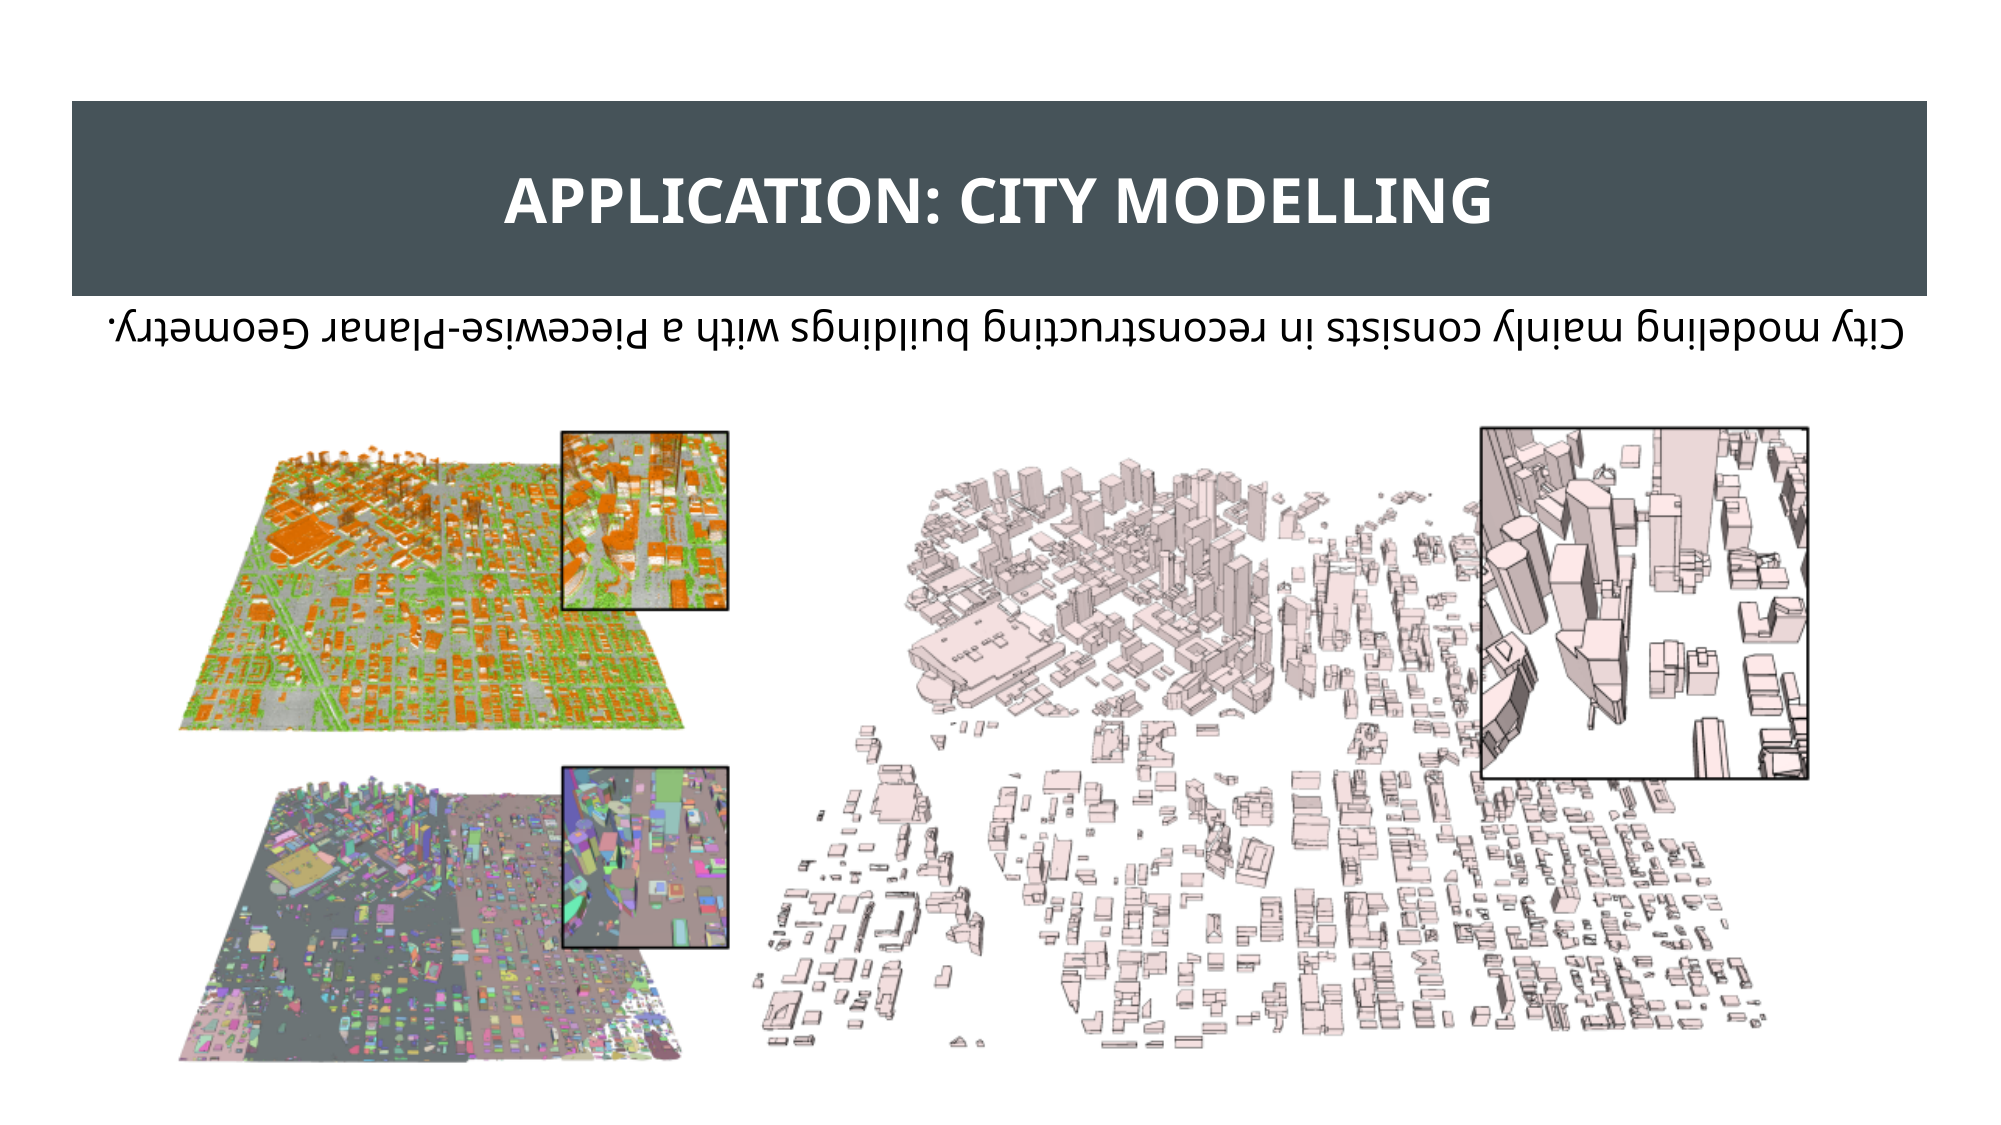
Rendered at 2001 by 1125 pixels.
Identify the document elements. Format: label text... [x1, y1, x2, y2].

title APPLICATION: CITY MODELLING [95, 115, 1905, 282]
text_box City modeling mainly consists in reconstructing buildings with a Piecewise-Planar Geometry. [72, 303, 1928, 369]
picture [165, 395, 1830, 1077]
